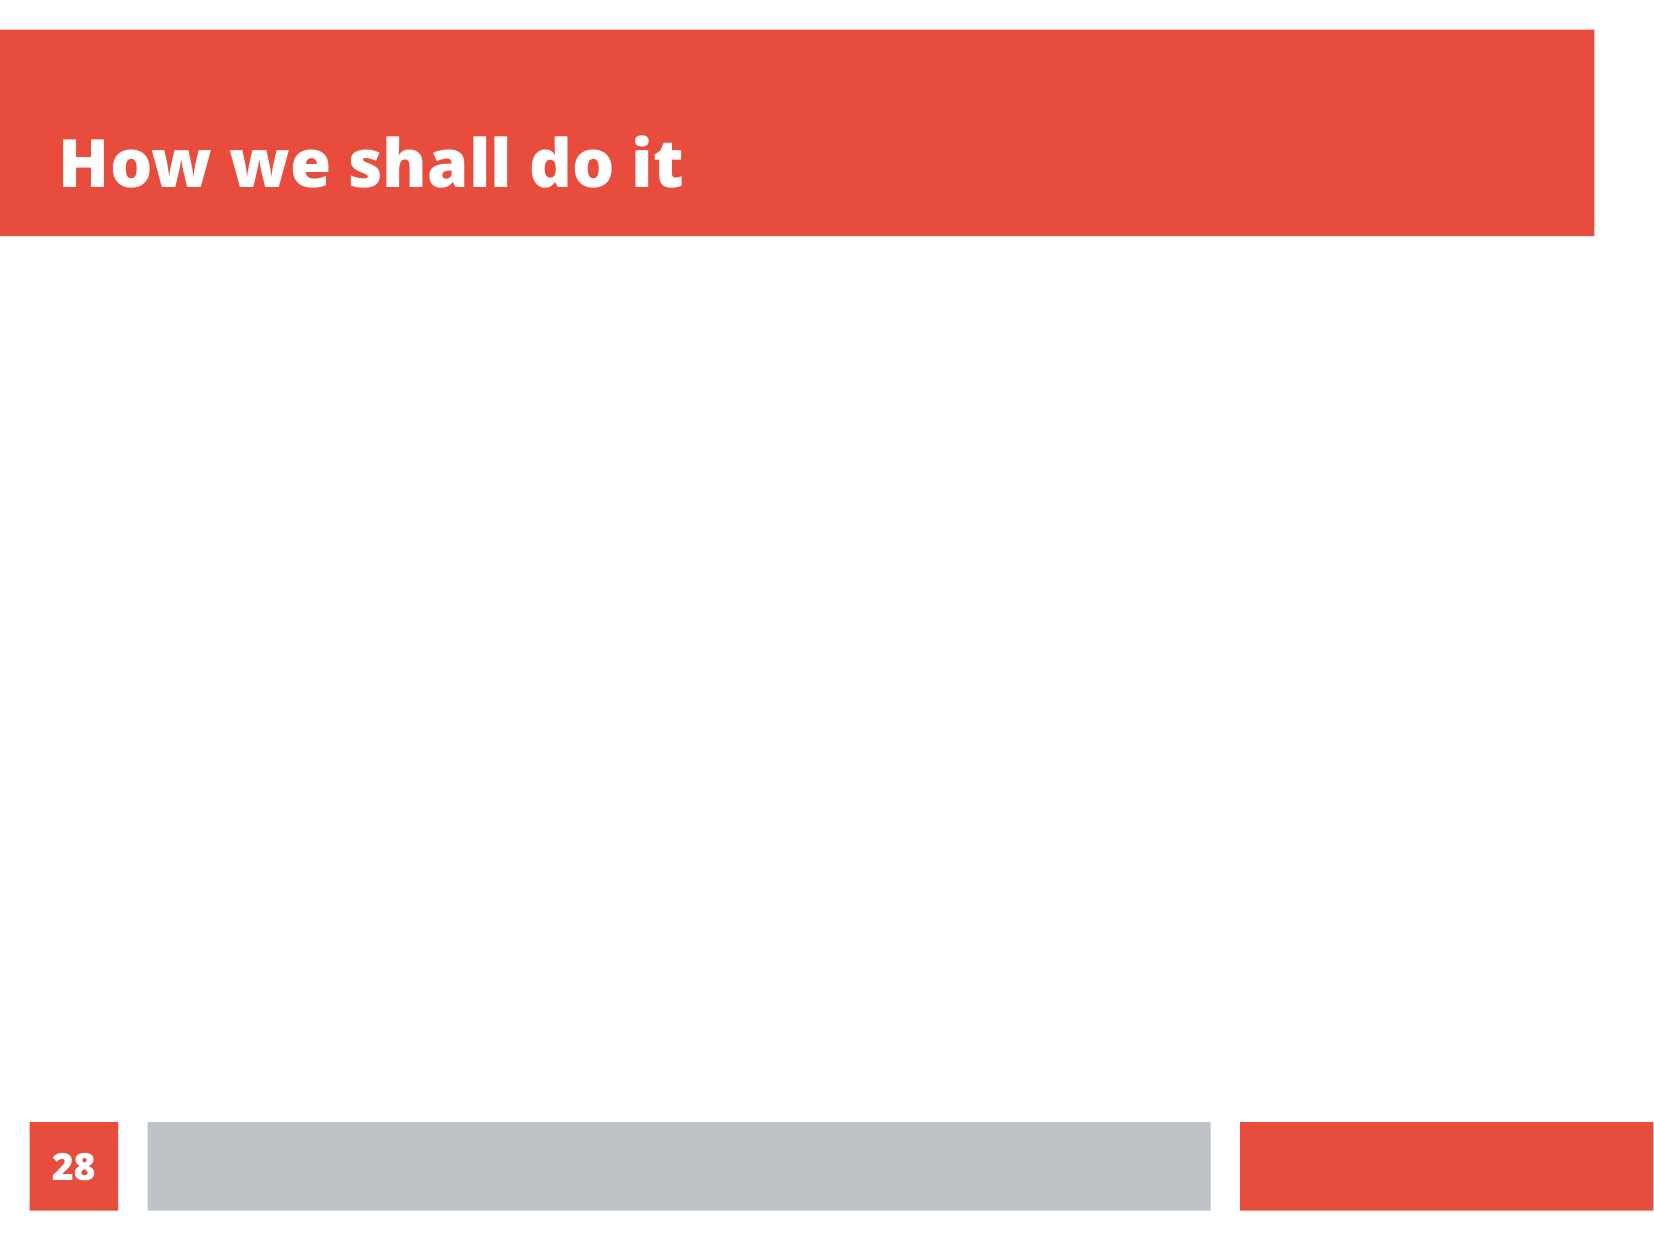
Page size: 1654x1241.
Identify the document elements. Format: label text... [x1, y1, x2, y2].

title How we shall do it [59, 59, 1595, 207]
